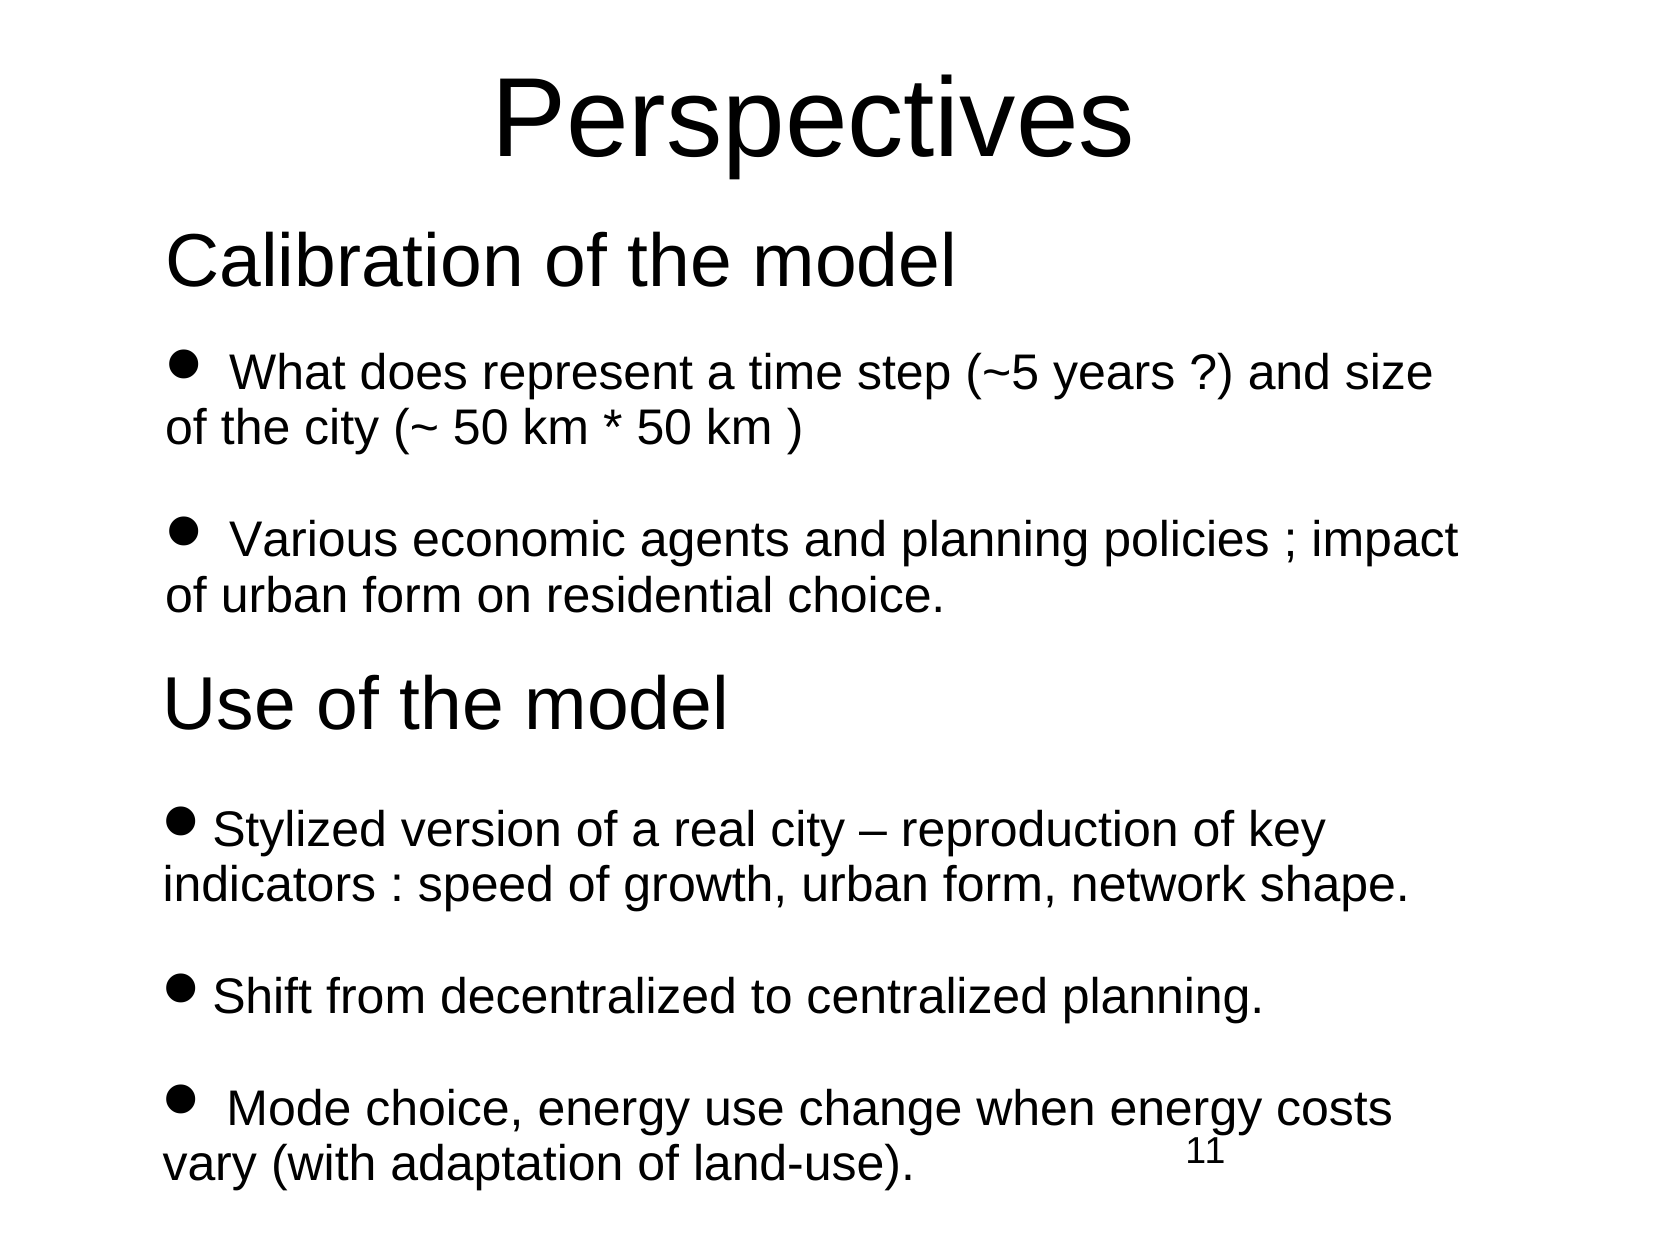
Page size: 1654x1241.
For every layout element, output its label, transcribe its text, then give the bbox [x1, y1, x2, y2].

text_box Perspectives [20, 40, 1607, 182]
text_box Use of the model Stylized version of a real city – reproduction of key indicators : speed of growth, urban form, network shape. Shift from decentralized to centralized planning. Mode choice, energy use change when energy costs vary (with adaptation of land-use). [147, 649, 1477, 1152]
text_box Calibration of the model What does represent a time step (~5 years ?) and size of the city (~ 50 km * 50 km ) Various economic agents and planning policies ; impact of urban form on residential choice. [150, 206, 1477, 404]
